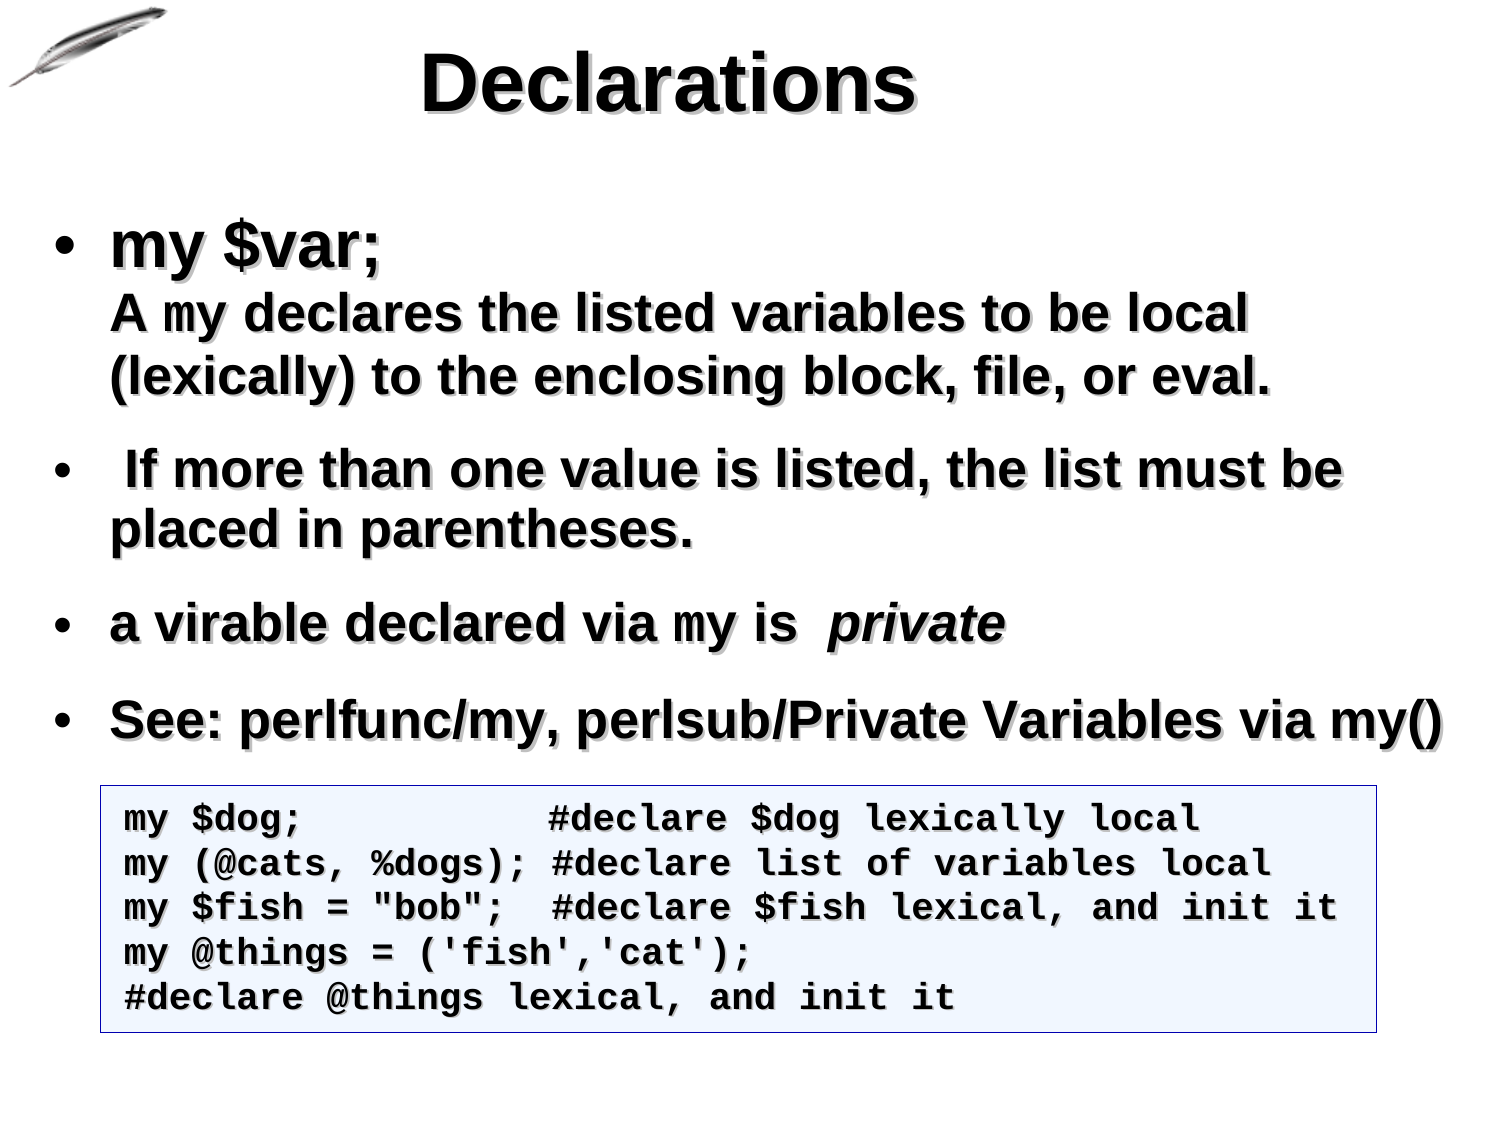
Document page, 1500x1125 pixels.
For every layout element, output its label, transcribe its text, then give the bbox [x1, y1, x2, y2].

list my $var; A my declares the listed variables to be local (lexically) to the enclosing block, file, or eval. If more than one value is listed, the list must be placed in parentheses. a virable declared via my is private See: perlfunc/my, perlsub/Private Variables via my() [53, 207, 1447, 1099]
text_box my $dog; #declare $dog lexically local my (@cats, %dogs); #declare list of variables local my $fish = "bob"; #declare $fish lexical, and init it my @things = ('fish','cat'); #declare @things lexical, and init it [100, 785, 1377, 1033]
picture [5, 5, 173, 89]
title Declarations [419, 0, 1459, 184]
